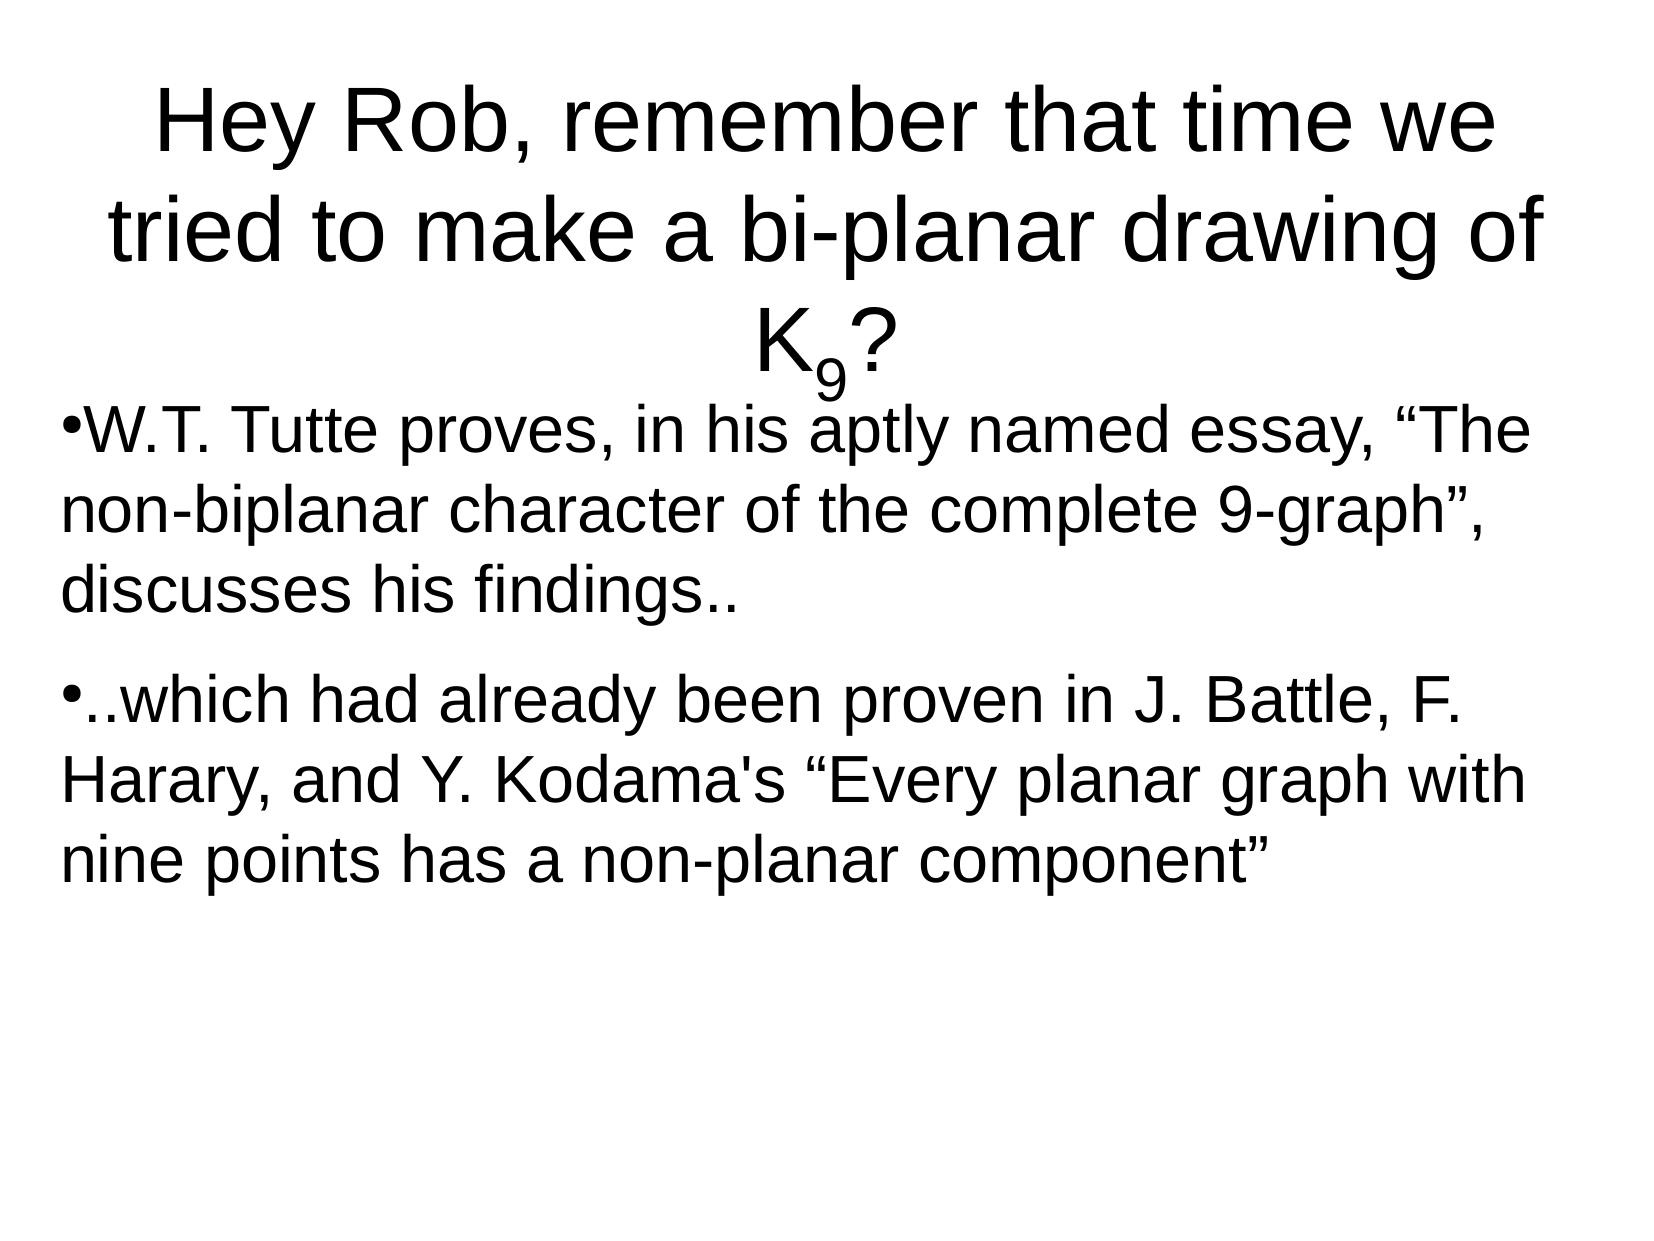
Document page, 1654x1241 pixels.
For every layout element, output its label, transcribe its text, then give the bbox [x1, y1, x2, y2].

list W.T. Tutte proves, in his aptly named essay, “The non-biplanar character of the complete 9-graph”, discusses his findings.. ..which had already been proven in J. Battle, F. Harary, and Y. Kodama's “Every planar graph with nine points has a non-planar component” [60, 385, 1549, 1006]
title Hey Rob, remember that time we tried to make a bi-planar drawing of K9? [82, 60, 1571, 391]
